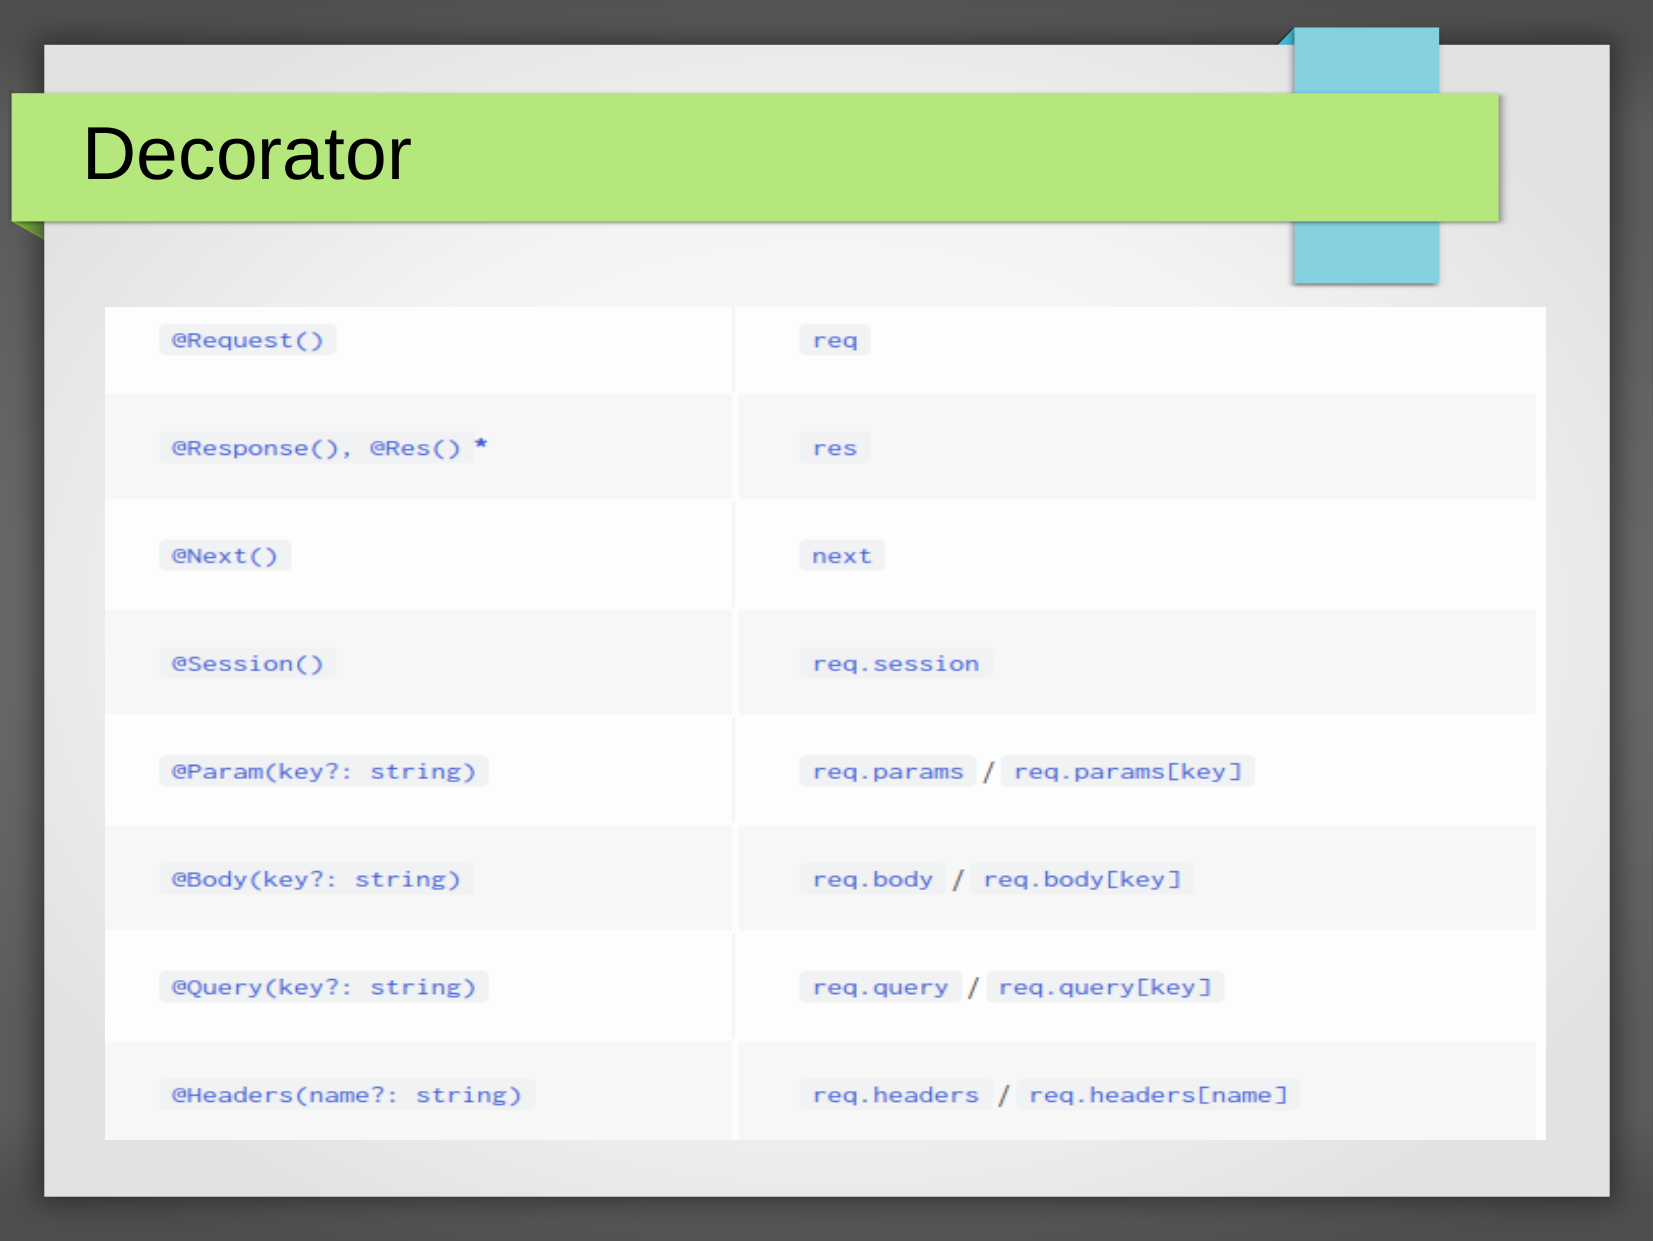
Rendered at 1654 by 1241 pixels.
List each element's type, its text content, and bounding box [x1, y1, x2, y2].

picture [0, 0, 1653, 1241]
title Decorator [82, 94, 1264, 213]
